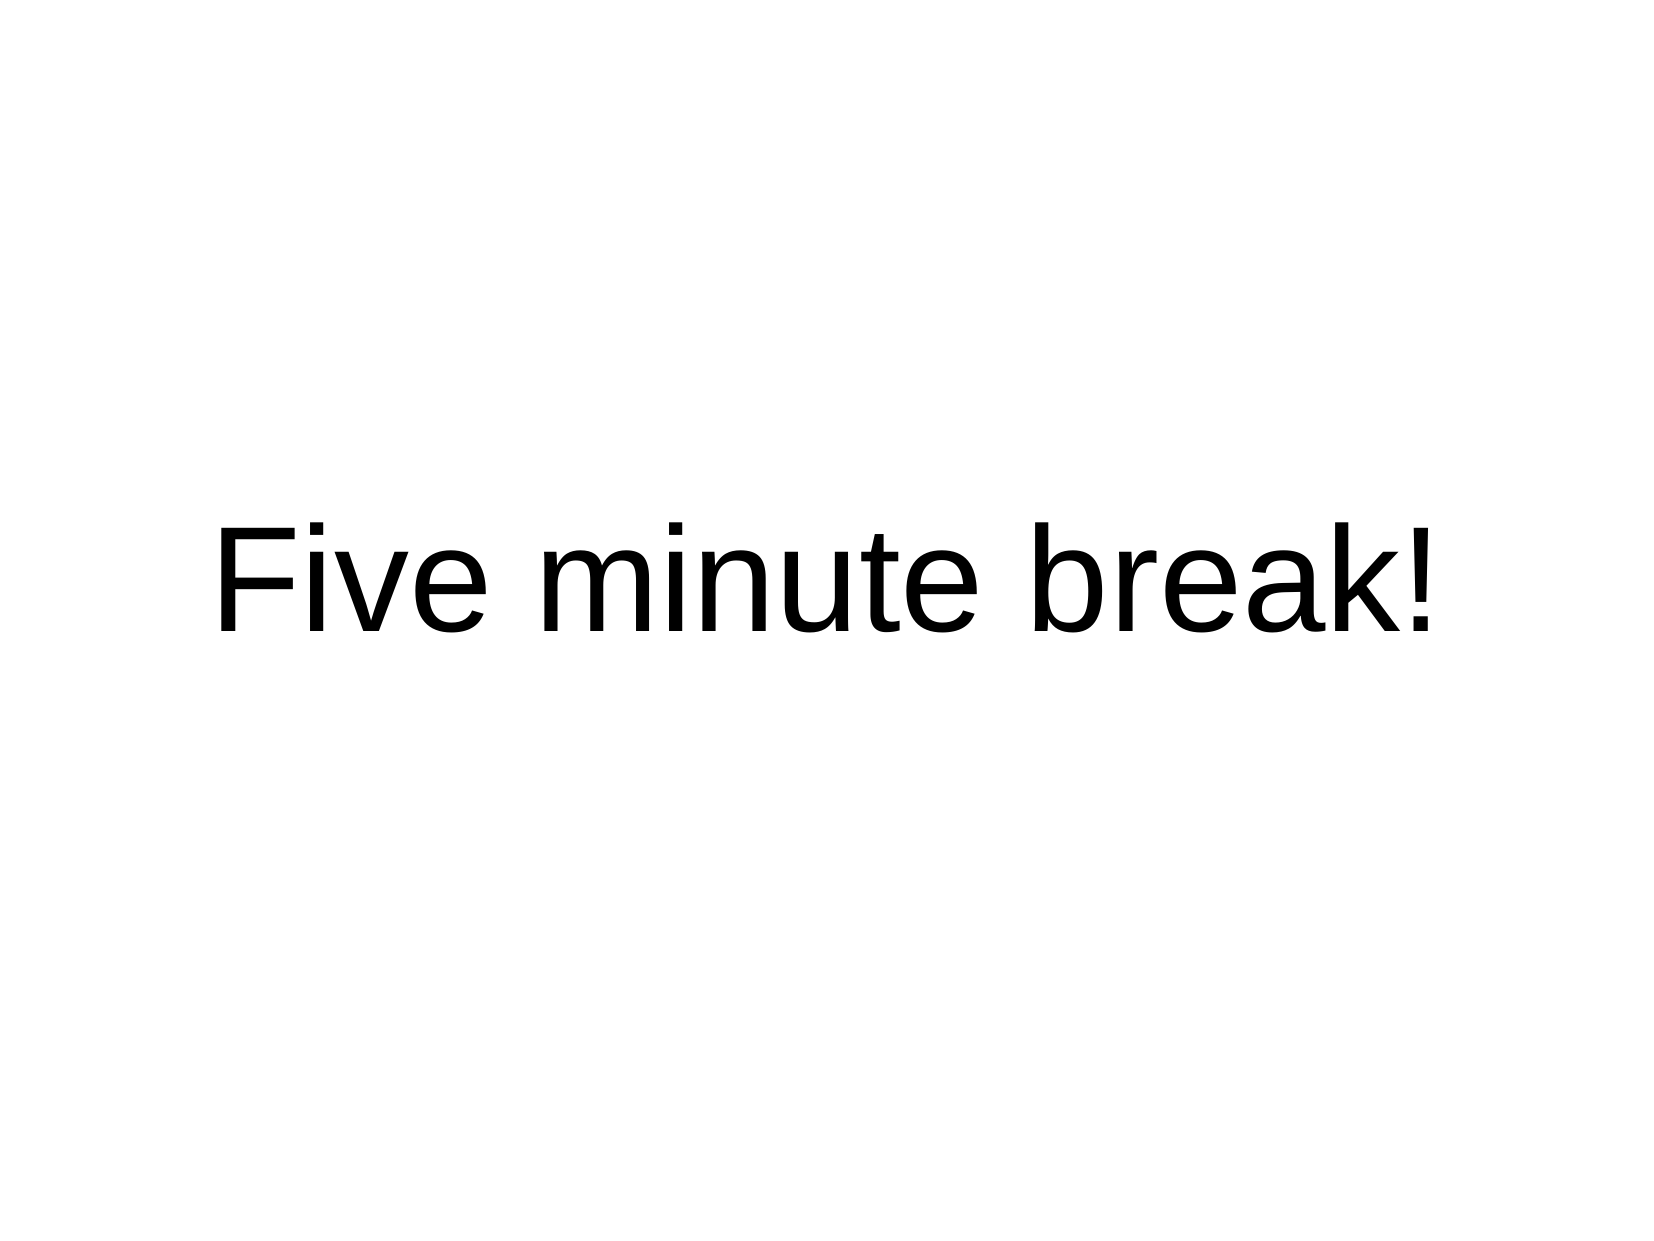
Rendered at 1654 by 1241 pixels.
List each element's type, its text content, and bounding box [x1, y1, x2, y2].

subtitle Five minute break! [82, 56, 1571, 1102]
